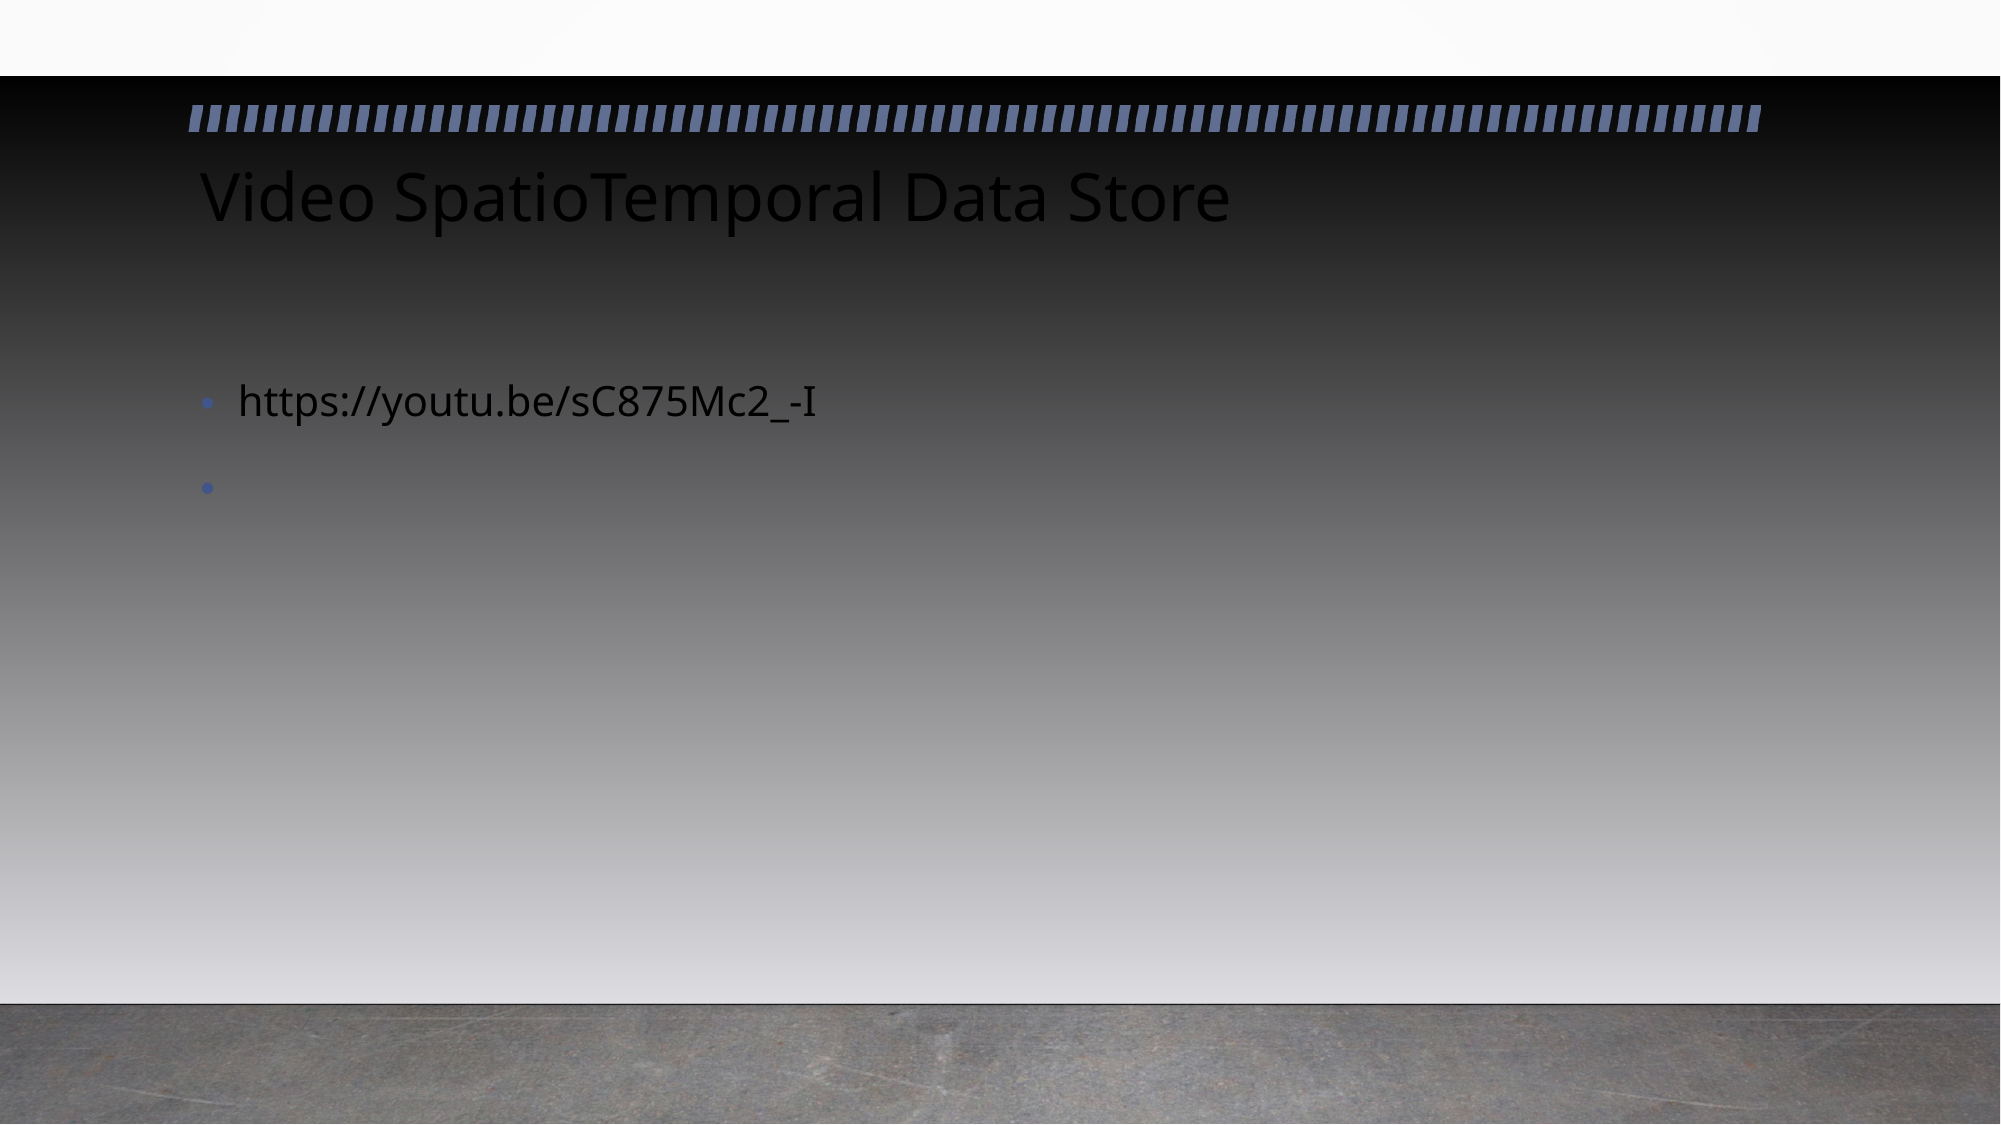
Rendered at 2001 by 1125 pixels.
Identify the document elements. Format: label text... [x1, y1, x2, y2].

list https://youtu.be/sC875Mc2_-I [185, 356, 1761, 897]
title Video SpatioTemporal Data Store [185, 156, 1761, 329]
